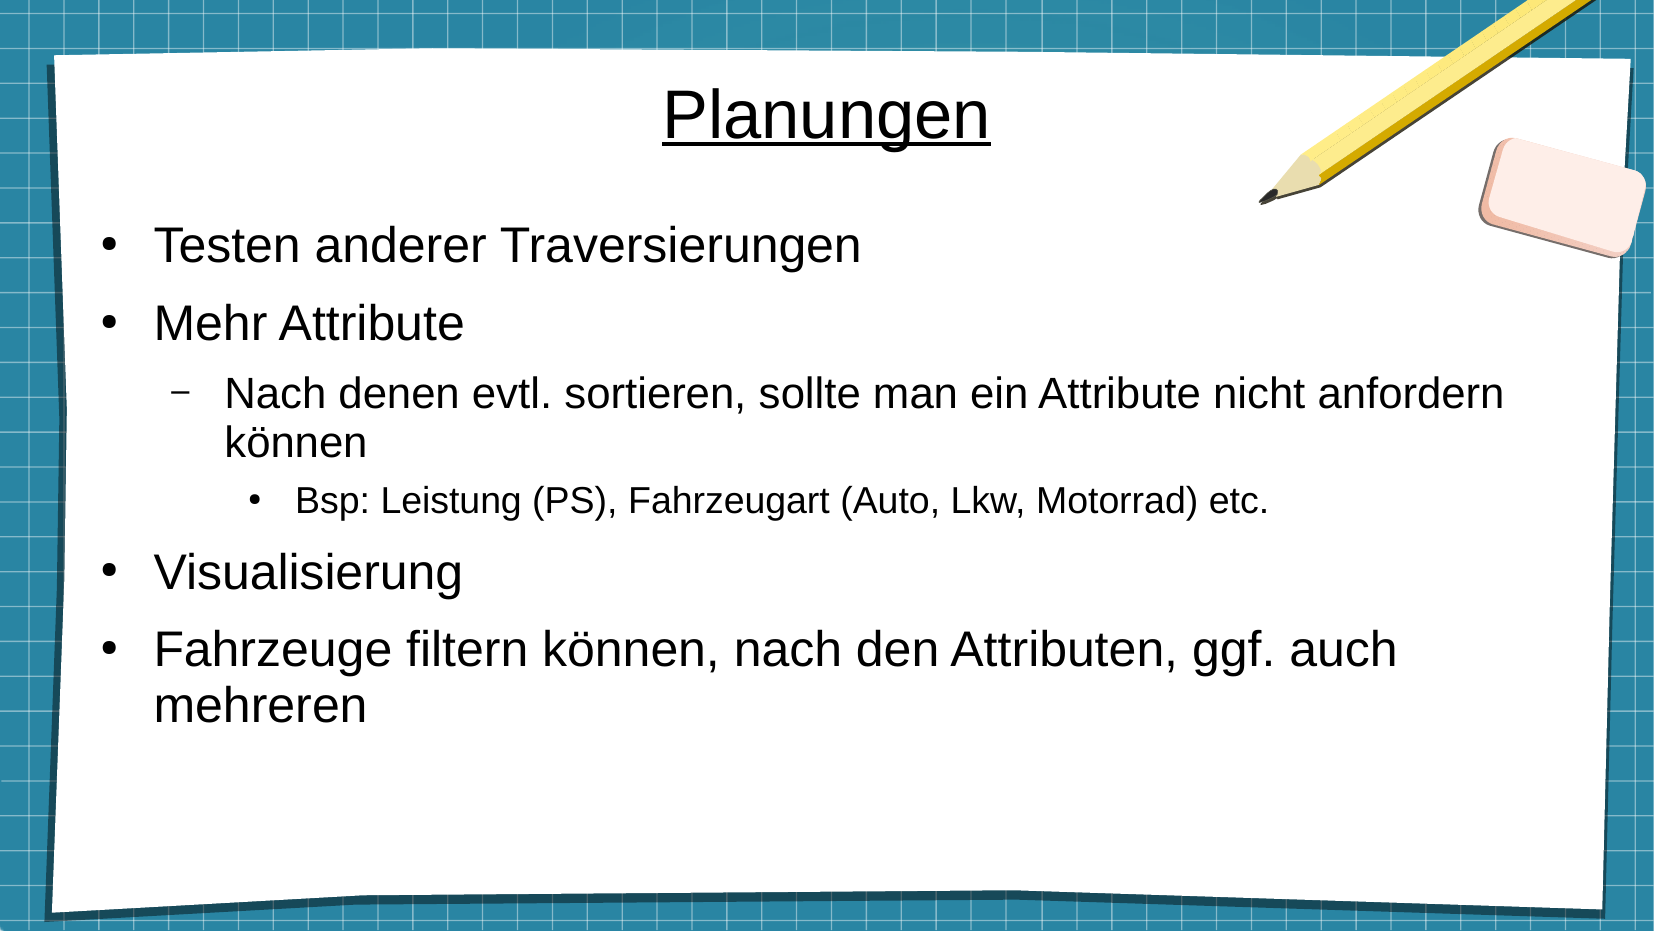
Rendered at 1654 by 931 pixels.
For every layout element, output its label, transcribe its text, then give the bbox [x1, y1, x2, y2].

title Planungen [82, 37, 1571, 193]
list Testen anderer Traversierungen Mehr Attribute Nach denen evtl. sortieren, sollte man ein Attribute nicht anfordern können Bsp: Leistung (PS), Fahrzeugart (Auto, Lkw, Motorrad) etc. Visualisierung Fahrzeuge filtern können, nach den Attributen, ggf. auch mehreren [82, 217, 1571, 886]
